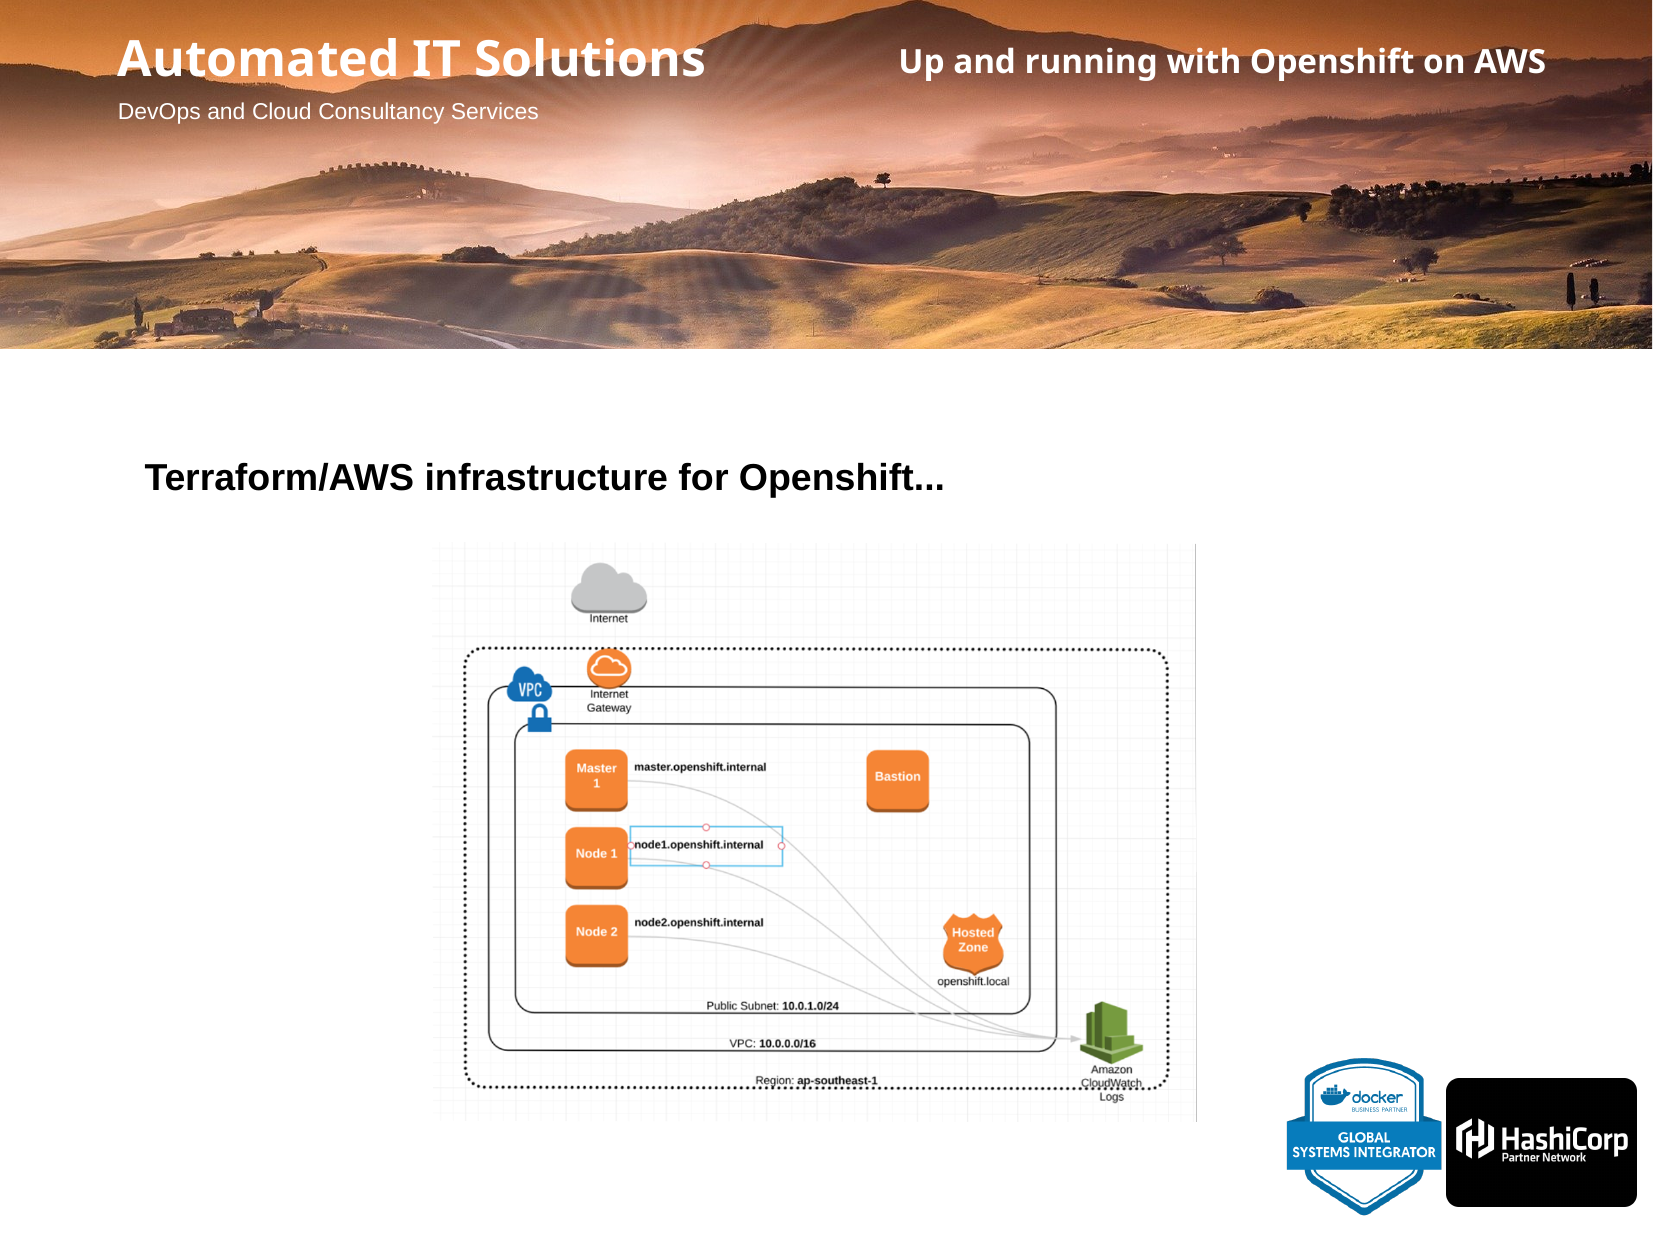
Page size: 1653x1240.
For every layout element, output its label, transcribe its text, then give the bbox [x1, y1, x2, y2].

text_box Up and running with Openshift on AWS [874, 39, 1571, 80]
text_box Terraform/AWS infrastructure for Openshift... [129, 448, 1517, 781]
picture [0, 0, 1653, 349]
text_box [118, 413, 1607, 570]
picture [431, 541, 1197, 1122]
picture [1224, 1054, 1637, 1218]
